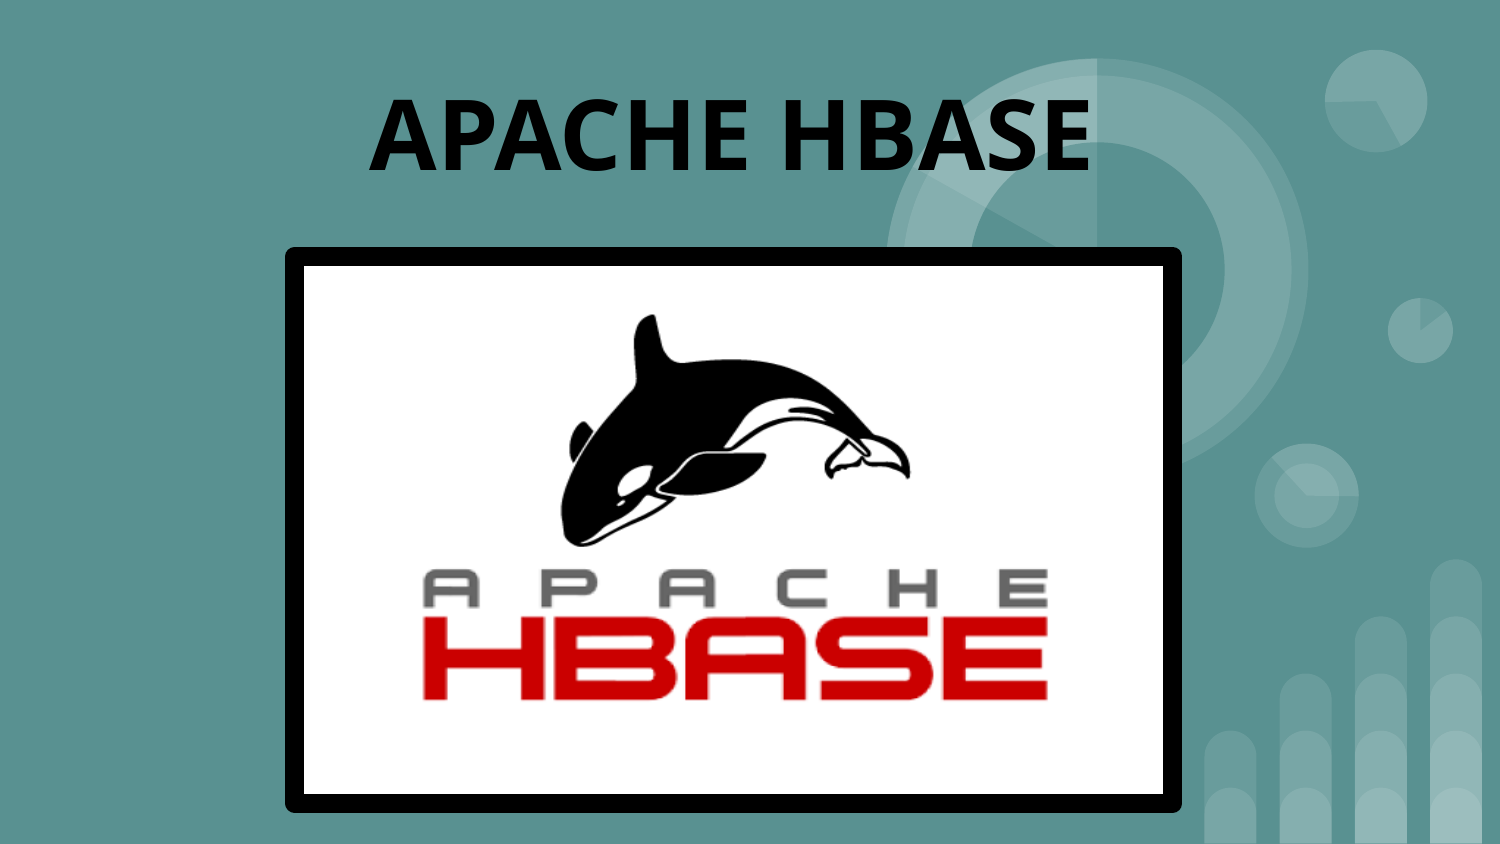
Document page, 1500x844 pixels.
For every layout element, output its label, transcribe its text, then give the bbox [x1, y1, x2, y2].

title APACHE HBASE [62, 50, 1406, 215]
picture [304, 265, 1164, 794]
